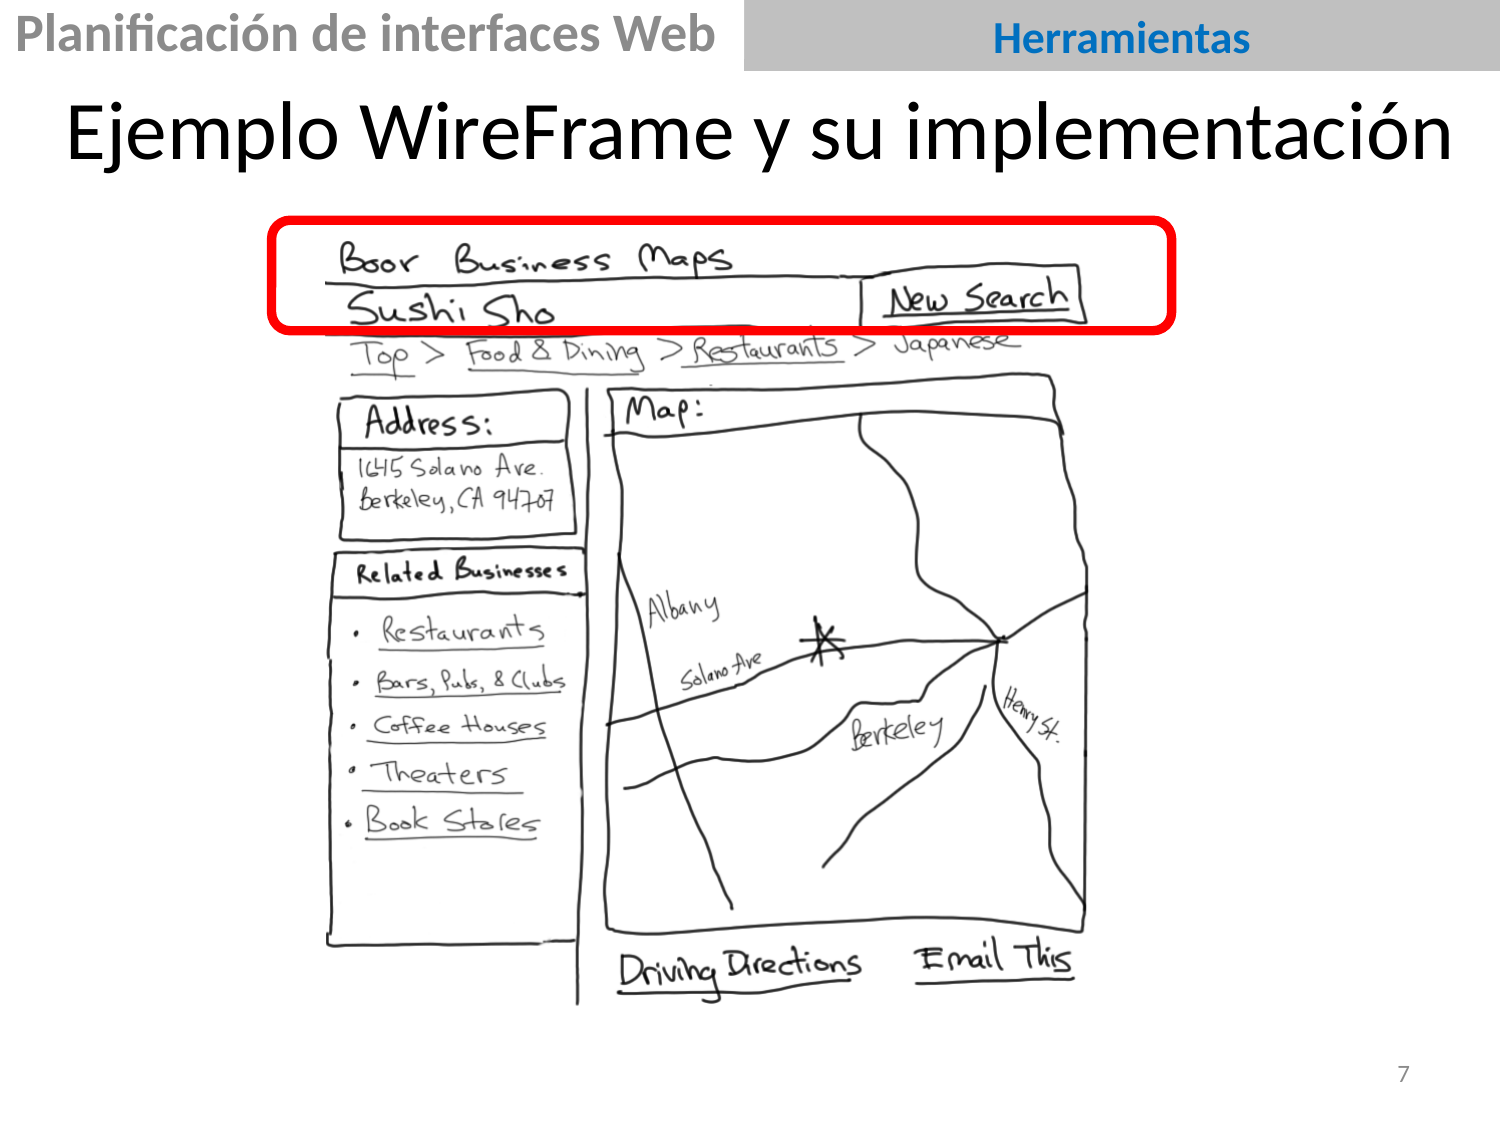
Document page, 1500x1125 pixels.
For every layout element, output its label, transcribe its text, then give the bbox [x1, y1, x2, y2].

picture [325, 336, 1111, 1007]
title Ejemplo WireFrame y su implementación [35, 60, 1486, 221]
slide_number <número> [1074, 1042, 1425, 1103]
title Planificación de interfaces Web [0, 0, 745, 60]
title Herramientas [744, 0, 1500, 71]
picture [325, 236, 1111, 326]
